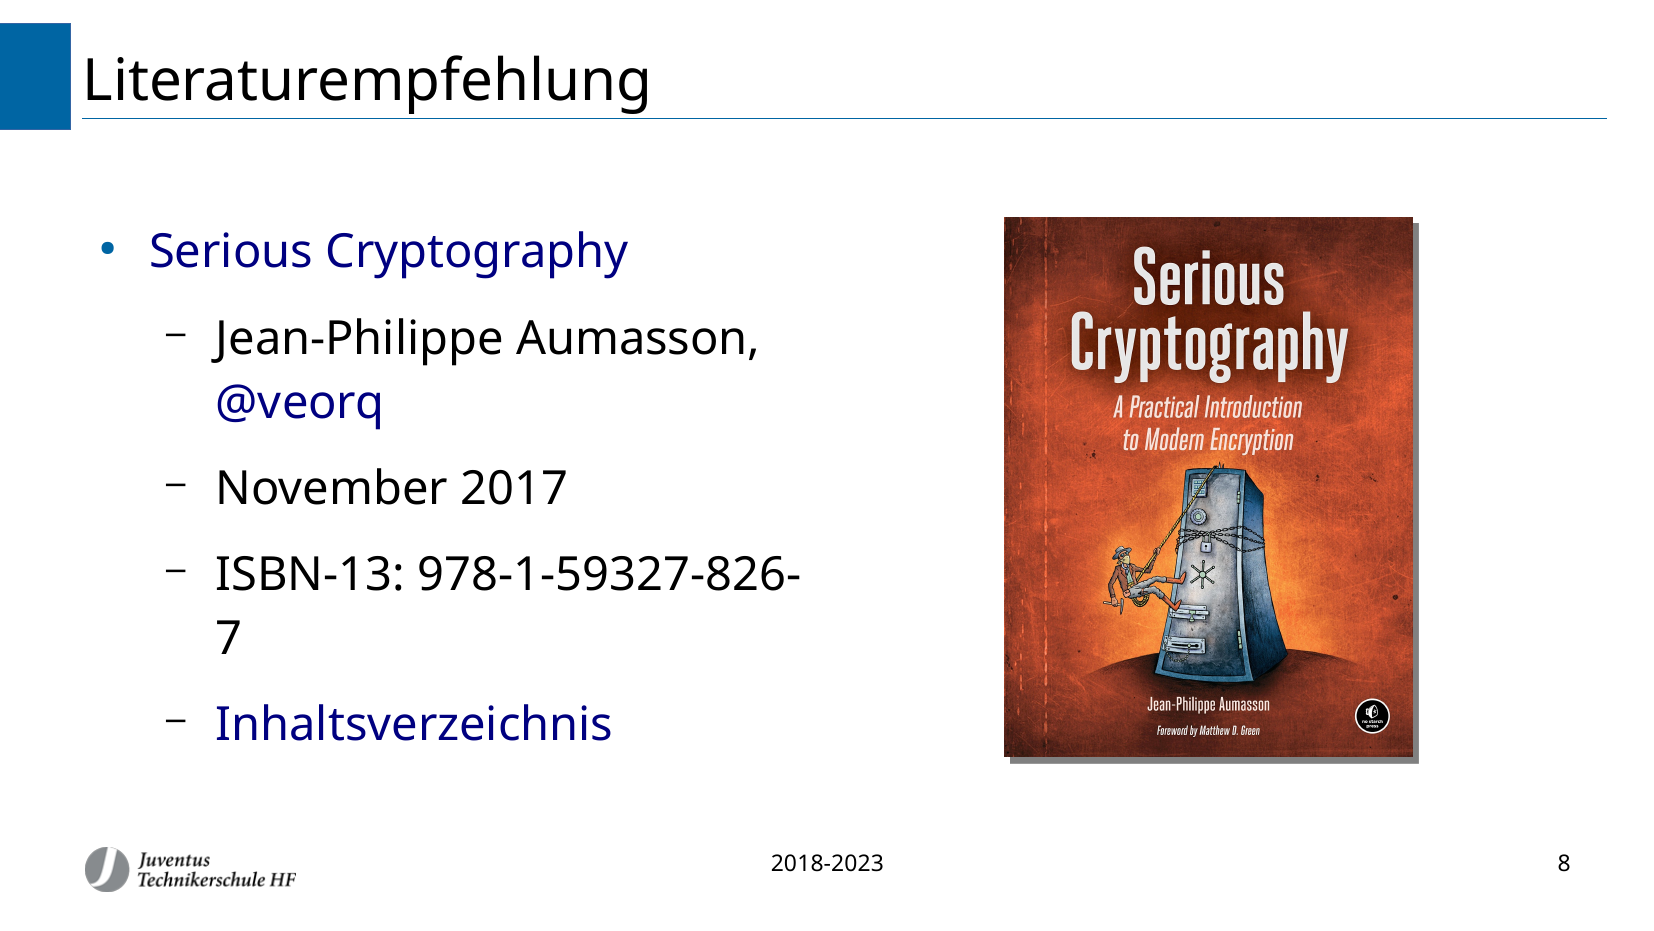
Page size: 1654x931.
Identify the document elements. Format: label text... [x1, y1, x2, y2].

title Literaturempfehlung [82, 37, 1571, 119]
picture [85, 847, 296, 892]
picture [1004, 217, 1413, 758]
list Serious Cryptography Jean-Philippe Aumasson, @veorq November 2017 ISBN-13: 978-1-59327-826-7 Inhaltsverzeichnis [82, 217, 809, 758]
